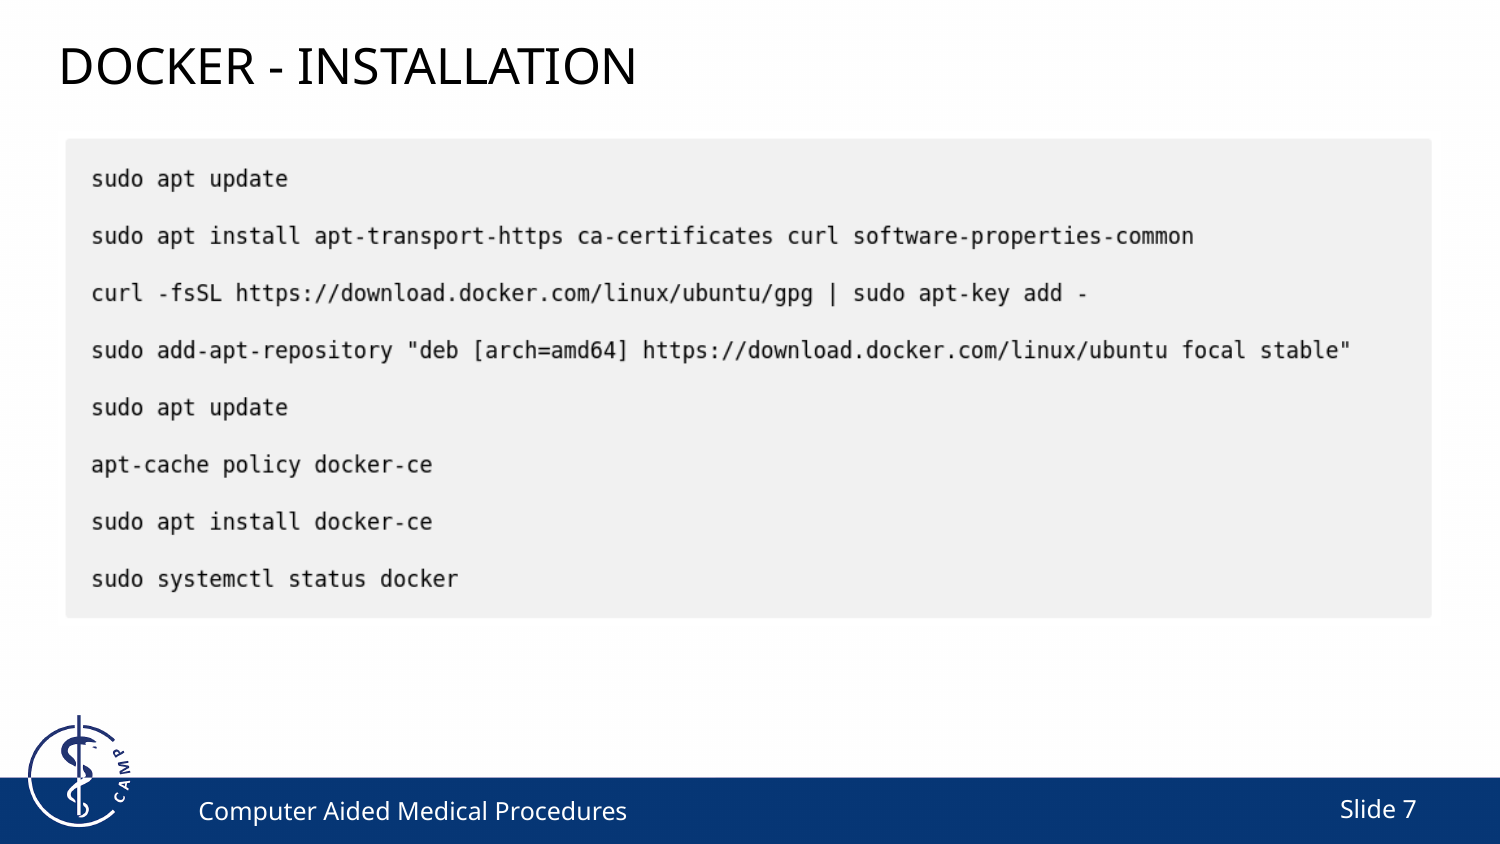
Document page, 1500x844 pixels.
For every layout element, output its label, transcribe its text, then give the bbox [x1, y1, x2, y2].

title DOCKER - INSTALLATION [58, 28, 1438, 104]
picture [0, 0, 1500, 844]
list [58, 131, 1441, 760]
text_box Slide <number> [1325, 778, 1500, 844]
text_box Computer Aided Medical Procedures [183, 778, 800, 844]
